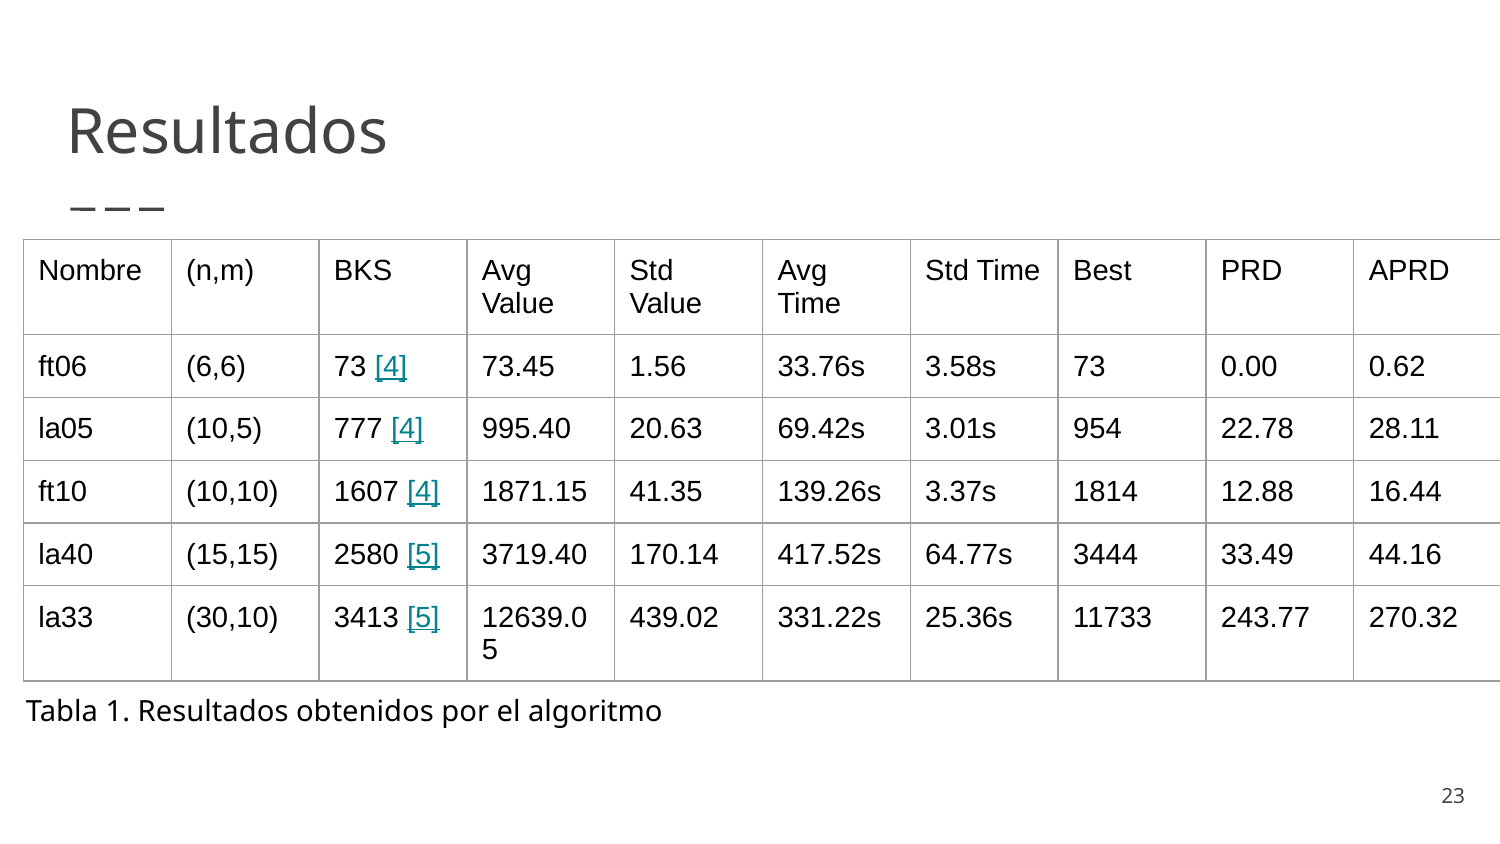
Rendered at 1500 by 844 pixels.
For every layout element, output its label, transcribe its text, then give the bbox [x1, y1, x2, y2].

table_cell (6,6) [172, 335, 318, 397]
table_header PRD [1207, 240, 1353, 334]
table_cell 69.42s [763, 398, 910, 460]
table_cell 2580 [5] [320, 524, 466, 585]
table_cell ft10 [24, 461, 171, 522]
table_cell 28.11 [1354, 398, 1500, 460]
table_header Nombre [24, 240, 171, 334]
table_cell 1814 [1059, 461, 1205, 522]
table_cell 33.49 [1207, 524, 1353, 585]
table_cell 331.22s [763, 586, 910, 677]
table_cell 3.01s [911, 398, 1057, 460]
table_header Std Value [615, 240, 762, 334]
table_cell 1871.15 [468, 461, 614, 522]
table_header APRD [1354, 240, 1500, 334]
table_header Avg Value [468, 240, 614, 334]
table_cell 3413 [5] [320, 586, 466, 677]
table_cell 73 [1059, 335, 1205, 397]
table_cell la40 [24, 524, 171, 585]
table_cell 16.44 [1354, 461, 1500, 522]
table_cell 64.77s [911, 524, 1057, 585]
table_cell 44.16 [1354, 524, 1500, 585]
table_cell 3.37s [911, 461, 1057, 522]
table_cell 439.02 [615, 586, 762, 677]
table_cell la05 [24, 398, 171, 460]
table_cell 12639.05 [468, 586, 614, 677]
table_cell 12.88 [1207, 461, 1353, 522]
text_box Tabla 1. Resultados obtenidos por el algoritmo [10, 677, 1254, 743]
table_cell 777 [4] [320, 398, 466, 460]
table_cell ft06 [24, 335, 171, 397]
table_cell 270.32 [1354, 586, 1500, 680]
table_cell 20.63 [615, 398, 762, 460]
table_cell la33 [24, 586, 171, 677]
table_cell (30,10) [172, 586, 318, 677]
table_cell 139.26s [763, 461, 910, 522]
table_cell 73 [4] [320, 335, 466, 397]
table_cell 33.76s [763, 335, 910, 397]
table_cell 0.62 [1354, 335, 1500, 397]
table_cell (10,5) [172, 398, 318, 460]
table_cell 25.36s [911, 586, 1057, 677]
table_header (n,m) [172, 240, 318, 334]
table_cell 417.52s [763, 524, 910, 585]
table_cell (10,10) [172, 461, 318, 522]
table_cell (15,15) [172, 524, 318, 585]
table_cell 3444 [1059, 524, 1205, 585]
table_cell 243.77 [1207, 586, 1353, 680]
table_cell 1607 [4] [320, 461, 466, 522]
table_header Avg Time [763, 240, 910, 334]
title Resultados [51, 61, 1449, 182]
table_cell 954 [1059, 398, 1205, 460]
table_cell 1.56 [615, 335, 762, 397]
table_header Best [1059, 240, 1205, 334]
table_cell 995.40 [468, 398, 614, 460]
slide_number <number> [1389, 764, 1480, 830]
table_cell 41.35 [615, 461, 762, 522]
table_cell 73.45 [468, 335, 614, 397]
table_cell 3.58s [911, 335, 1057, 397]
table_cell 11733 [1059, 586, 1205, 677]
table_header Std Time [911, 240, 1057, 334]
table_header BKS [320, 240, 466, 334]
table_cell 0.00 [1207, 335, 1353, 397]
table_cell 3719.40 [468, 524, 614, 585]
table_cell 170.14 [615, 524, 762, 585]
table_cell 22.78 [1207, 398, 1353, 460]
